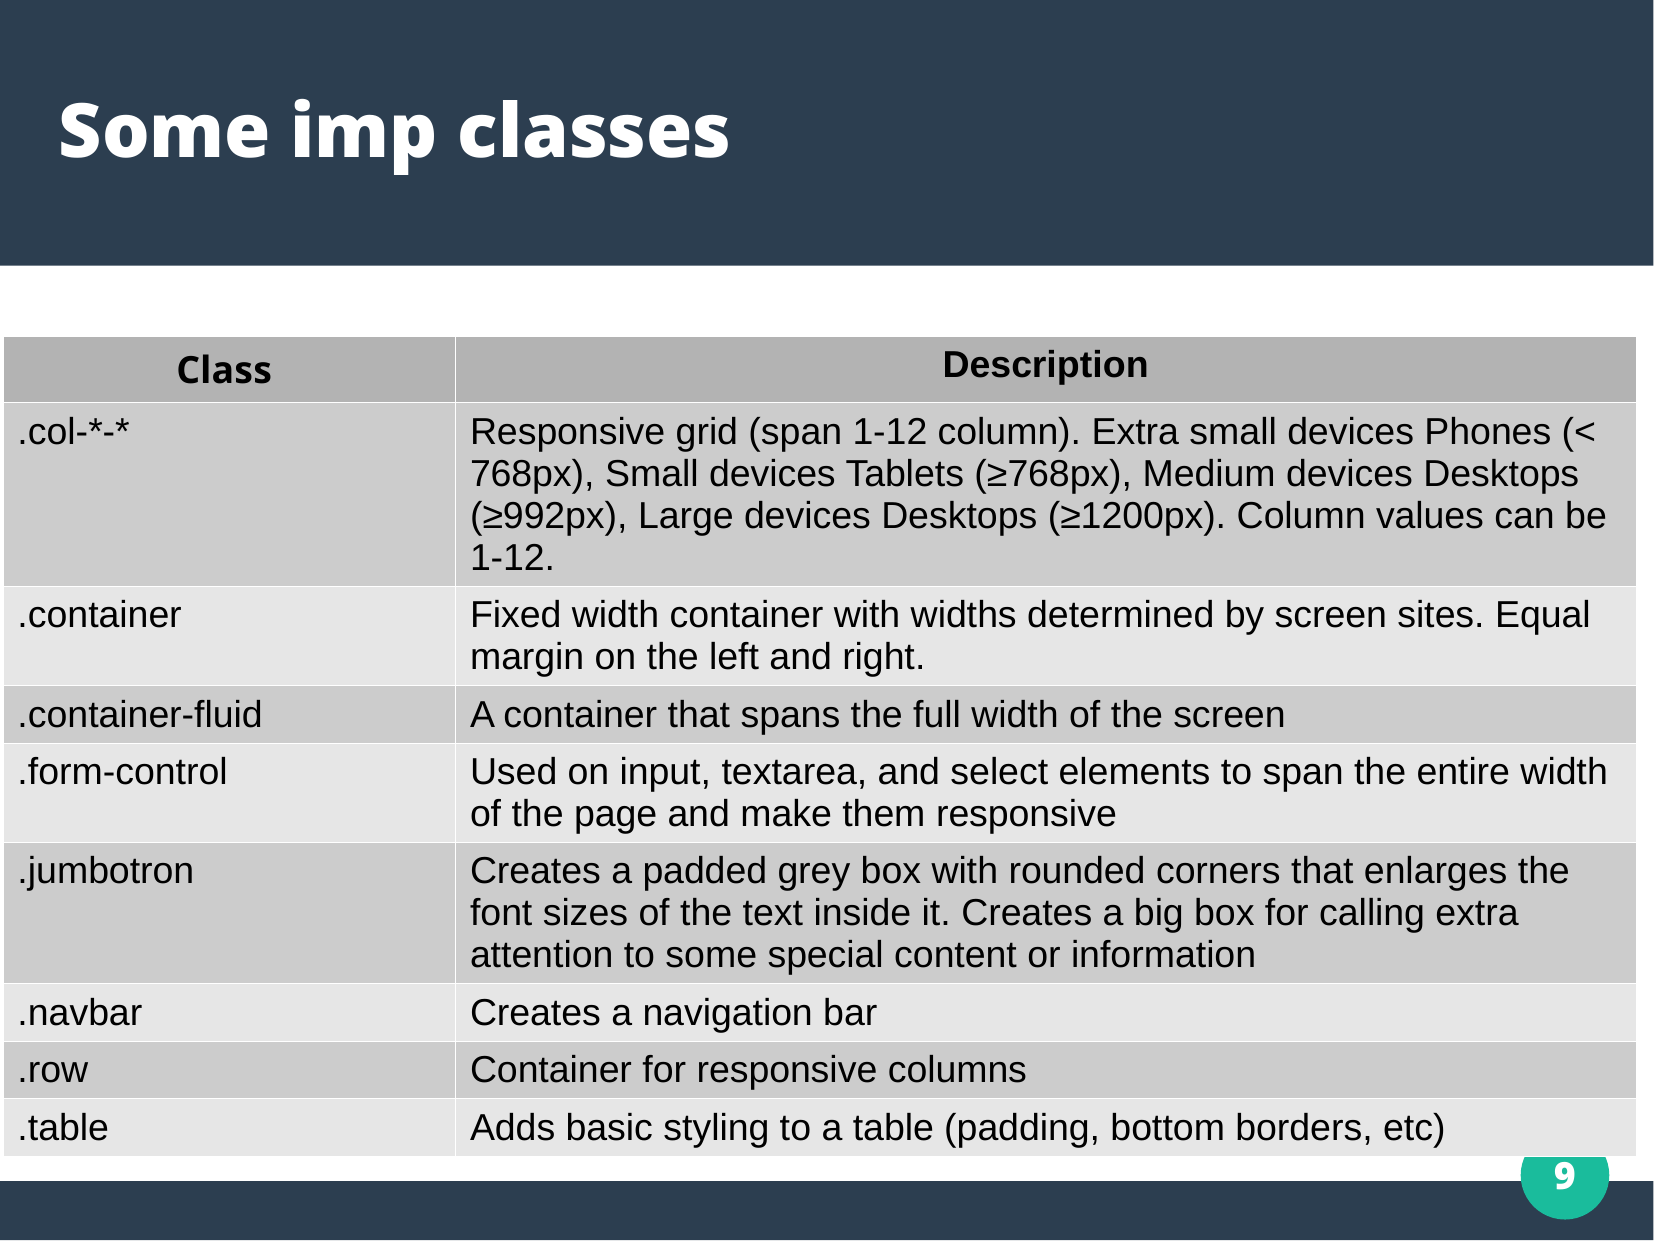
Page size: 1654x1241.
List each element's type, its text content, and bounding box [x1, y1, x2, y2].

table_cell Creates a navigation bar [456, 984, 1636, 1041]
table_cell Container for responsive columns [456, 1042, 1636, 1098]
table_cell Fixed width container with widths determined by screen sites. Equal margin on the left and right. [456, 587, 1636, 685]
title Some imp classes [59, 49, 1595, 207]
table_cell Responsive grid (span 1-12 column). Extra small devices Phones (< 768px), Small devices Tablets (≥768px), Medium devices Desktops (≥992px), Large devices Desktops (≥1200px). Column values can be 1-12. [456, 403, 1636, 586]
table_cell .navbar [4, 984, 455, 1041]
table_cell .col-*-* [4, 403, 455, 586]
table_cell .table [4, 1099, 455, 1156]
table_cell .form-control [4, 744, 455, 842]
table_cell Used on input, textarea, and select elements to span the entire width of the page and make them responsive [456, 744, 1636, 842]
table_header Description [456, 337, 1636, 402]
table_cell A container that spans the full width of the screen [456, 686, 1636, 743]
table_cell .row [4, 1042, 455, 1098]
table_cell .container-fluid [4, 686, 455, 743]
table_cell Creates a padded grey box with rounded corners that enlarges the font sizes of the text inside it. Creates a big box for calling extra attention to some special content or information [456, 843, 1636, 983]
table_header Class [4, 337, 455, 402]
table_cell .container [4, 587, 455, 685]
table_cell .jumbotron [4, 843, 455, 983]
table_cell Adds basic styling to a table (padding, bottom borders, etc) [456, 1099, 1636, 1156]
